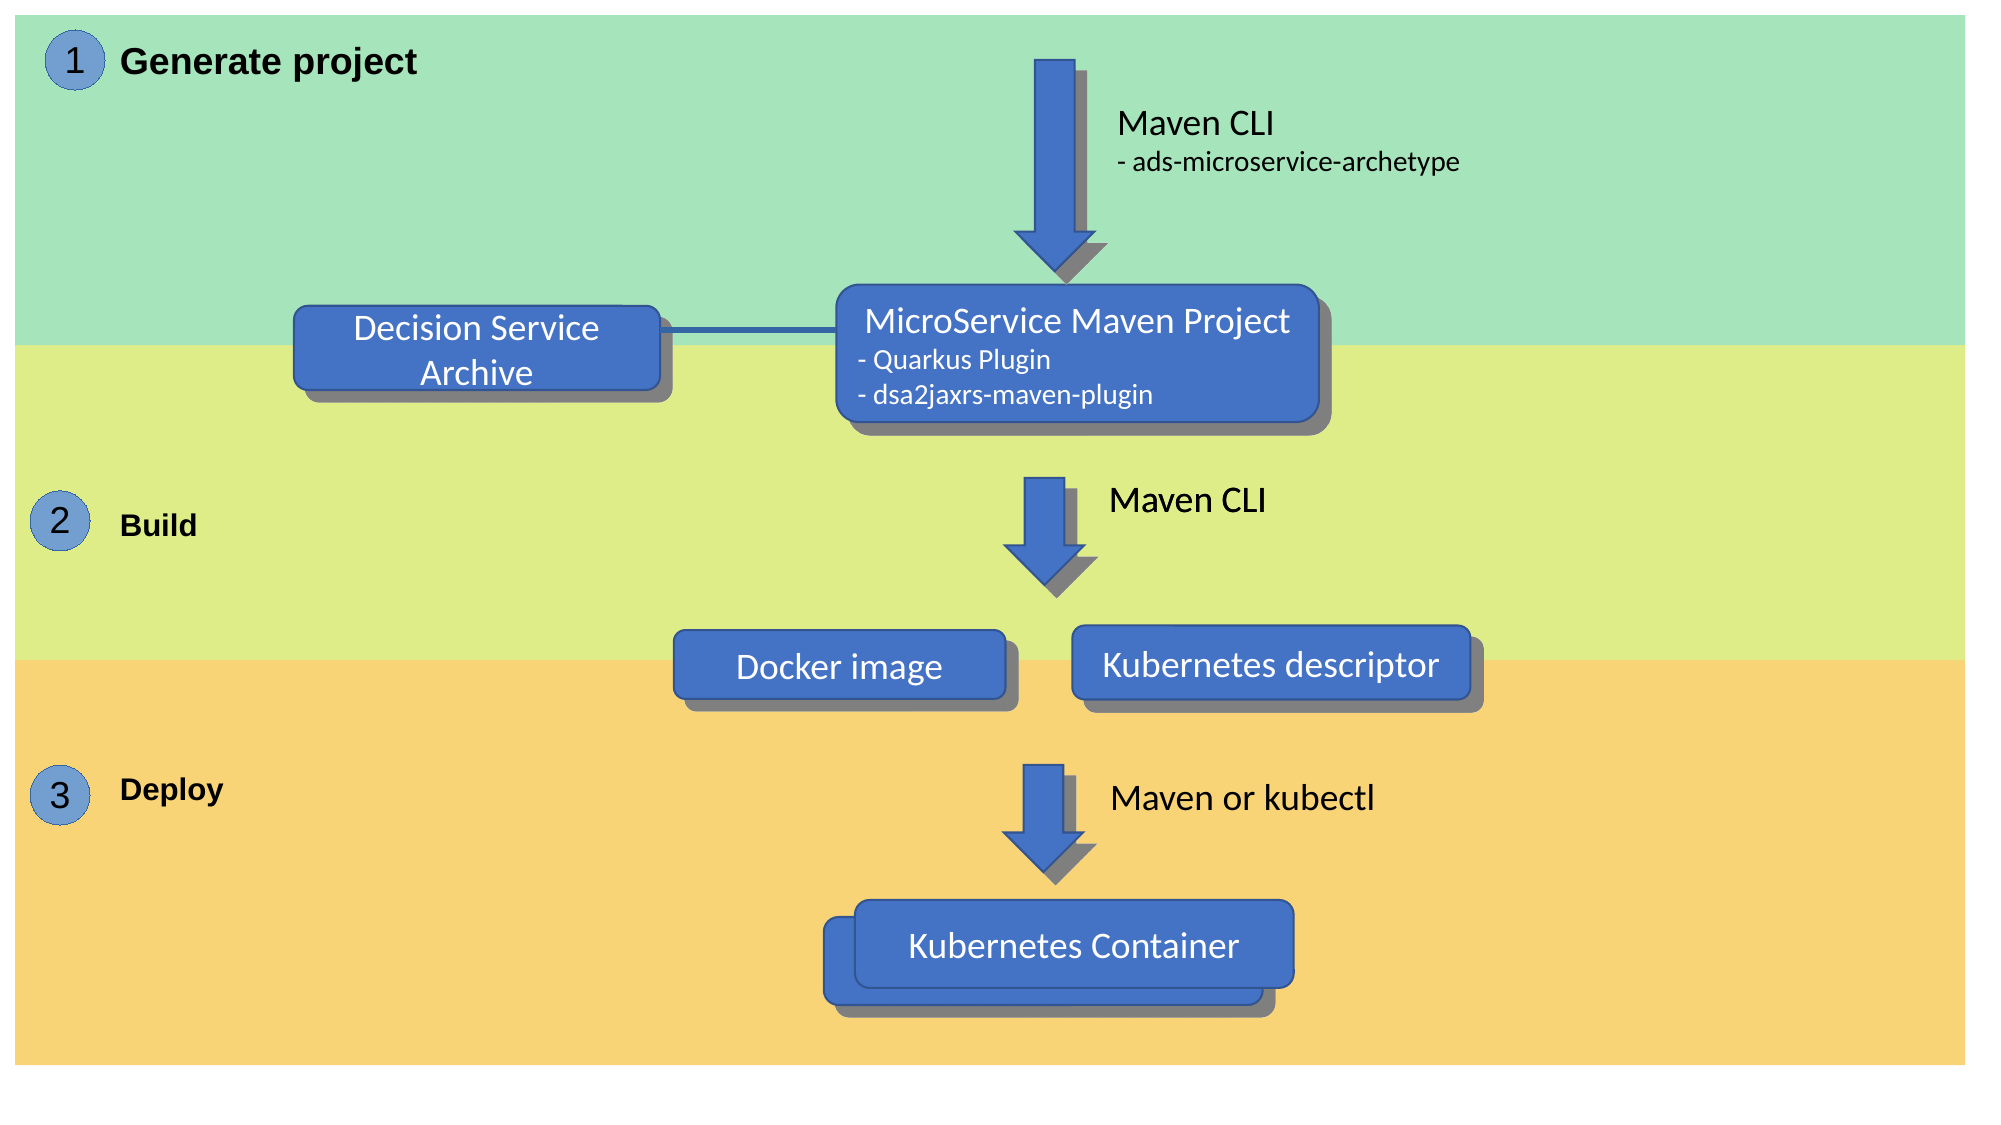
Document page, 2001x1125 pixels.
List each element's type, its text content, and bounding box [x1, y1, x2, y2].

text_box Deploy [105, 765, 481, 841]
text_box Maven CLI - ads-microservice-archetype [1102, 89, 1621, 185]
text_box Generate project [105, 33, 556, 91]
text_box Maven CLI [1093, 467, 1327, 528]
text_box Decision Service Archive [293, 305, 661, 390]
text_box MicroService Maven Project - Quarkus Plugin - dsa2jaxrs-maven-plugin [836, 284, 1319, 423]
text_box Maven or kubectl [1095, 764, 1651, 826]
text_box Kubernetes Container [854, 899, 1294, 988]
text_box 2 [30, 490, 91, 551]
text_box Docker image [673, 630, 1006, 699]
text_box 3 [30, 765, 91, 826]
text_box Kubernetes descriptor [1072, 625, 1471, 700]
text_box 1 [45, 29, 105, 91]
text_box Kubernetes Container [823, 917, 1263, 1006]
text_box Build [105, 501, 481, 551]
text_box [15, 15, 1966, 1066]
